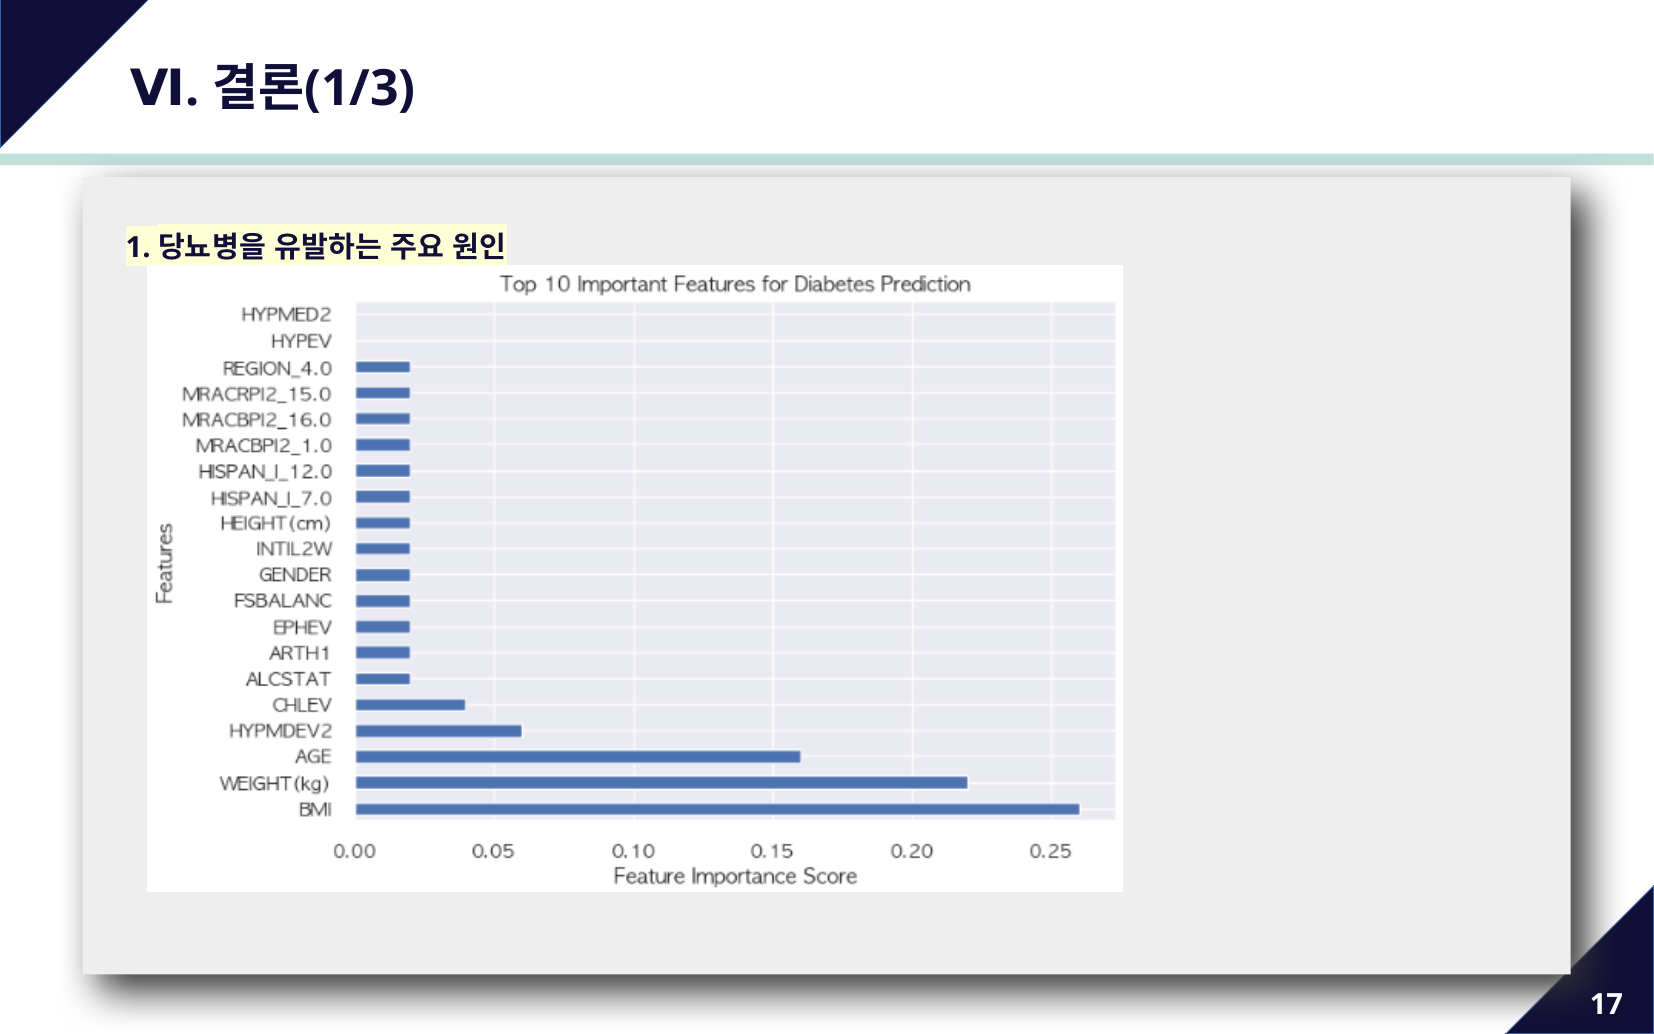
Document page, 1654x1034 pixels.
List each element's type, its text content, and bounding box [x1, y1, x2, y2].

text_box <숫자> [1541, 974, 1654, 1033]
title Ⅵ. 결론(1/3) [129, 41, 1618, 148]
list 1. 당뇨병을 유발하는 주요 원인 [82, 177, 1571, 975]
picture [147, 265, 1123, 892]
